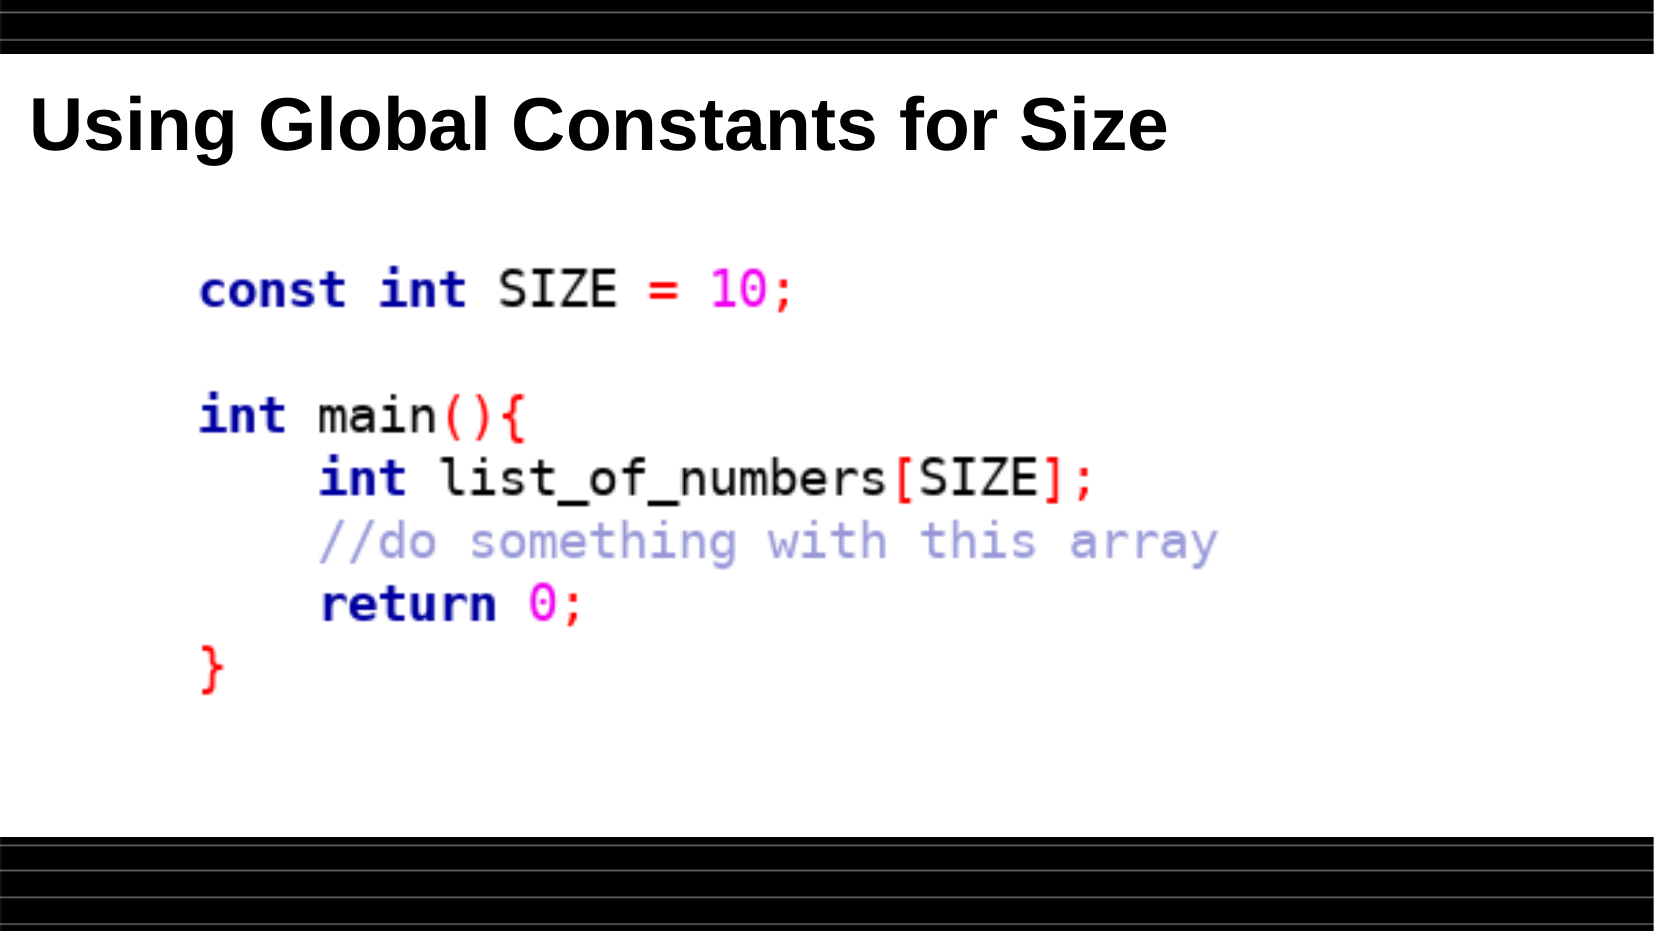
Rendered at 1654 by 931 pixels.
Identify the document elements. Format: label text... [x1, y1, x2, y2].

picture [0, 837, 1654, 931]
text_box Using Global Constants for Size [15, 75, 1546, 174]
picture [0, 0, 1654, 54]
picture [195, 264, 1255, 721]
